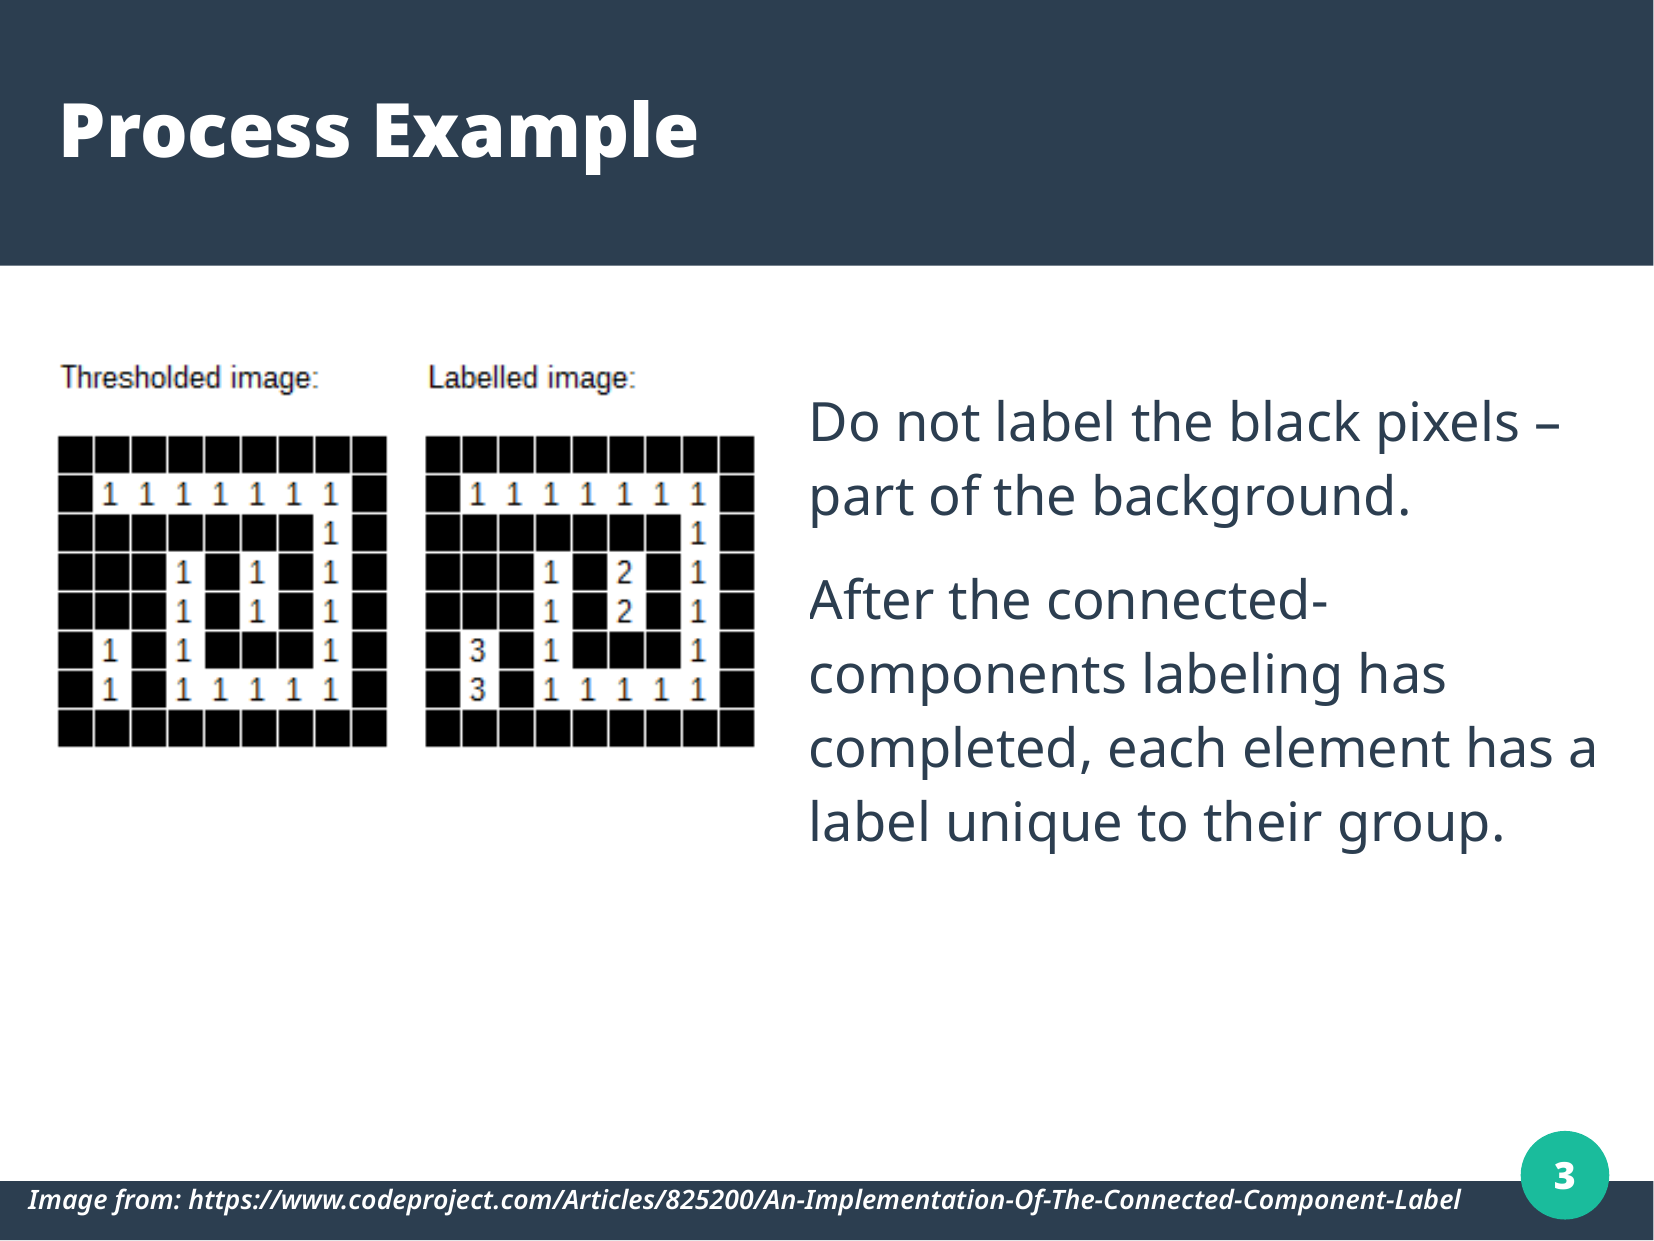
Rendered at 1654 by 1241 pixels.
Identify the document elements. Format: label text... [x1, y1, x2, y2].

title Process Example [59, 49, 1595, 207]
picture [29, 338, 810, 798]
list Image from: https://www.codeproject.com/Articles/825200/An-Implementation-Of-The-Connected-Component-Label [0, 1181, 1536, 1241]
list Do not label the black pixels – part of the background. After the connected-components labeling has completed, each element has a label unique to their group. [738, 383, 1625, 1152]
